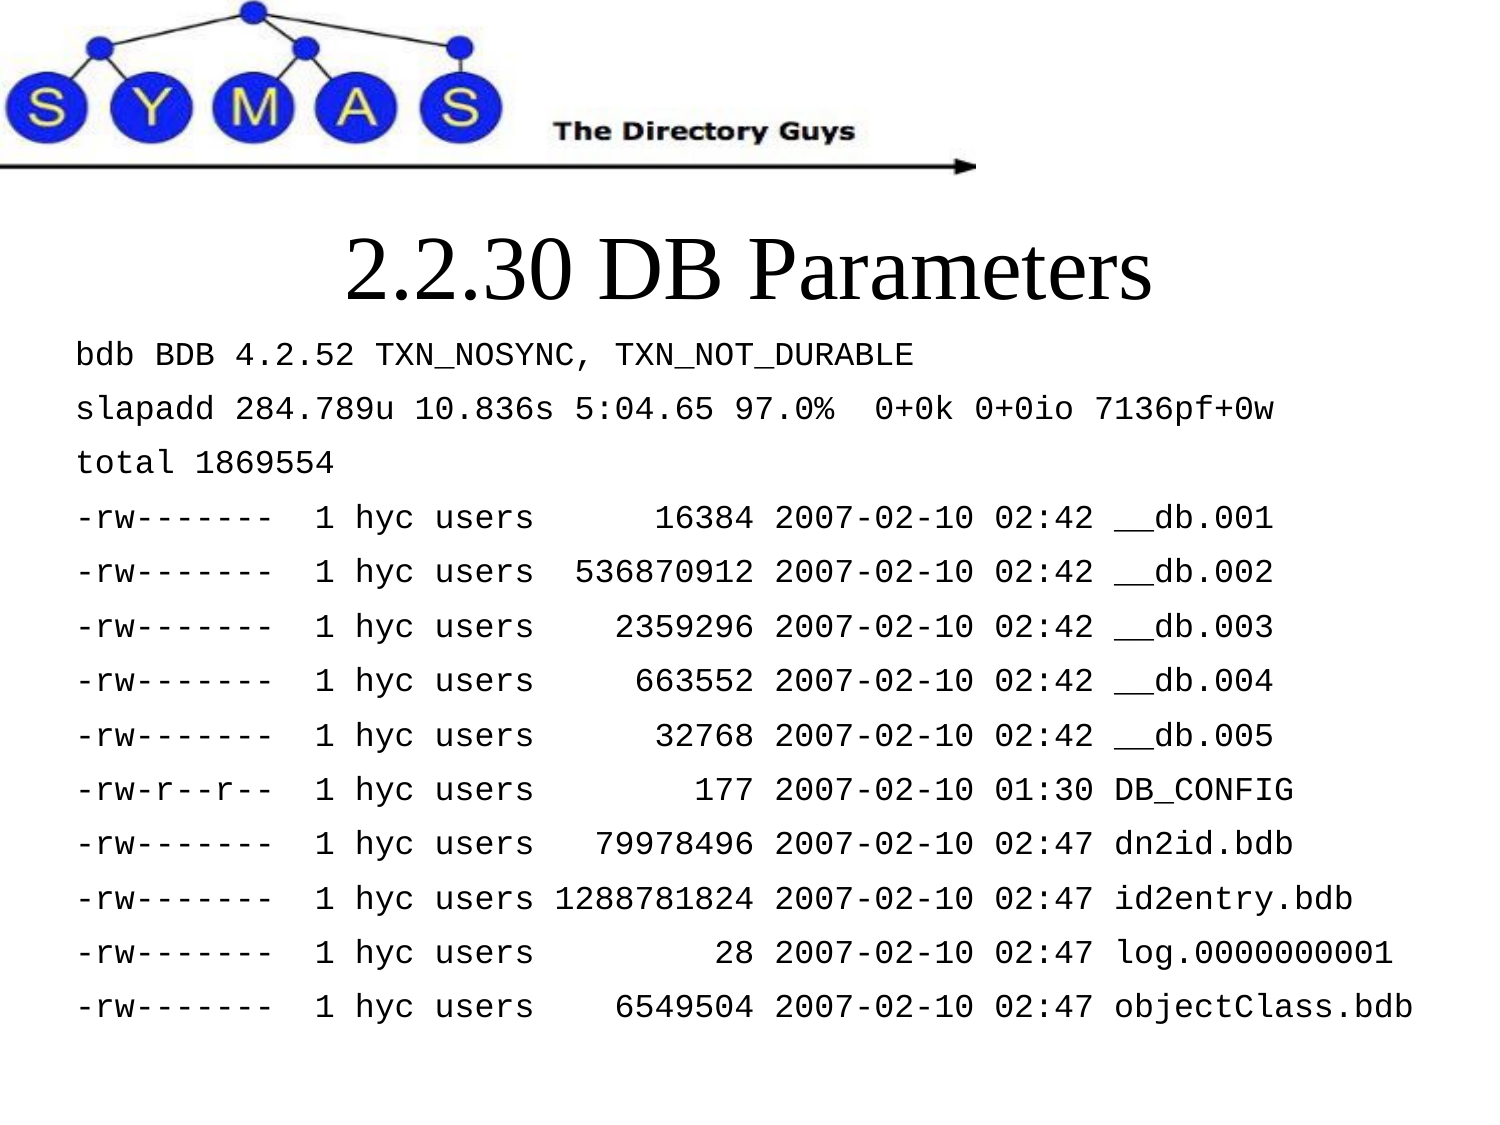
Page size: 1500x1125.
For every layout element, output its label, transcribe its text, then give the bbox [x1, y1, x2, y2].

picture [0, 0, 976, 188]
list bdb BDB 4.2.52 TXN_NOSYNC, TXN_NOT_DURABLE slapadd 284.789u 10.836s 5:04.65 97.0% 0+0k 0+0io 7136pf+0w total 1869554 -rw------- 1 hyc users 16384 2007-02-10 02:42 __db.001 -rw------- 1 hyc users 536870912 2007-02-10 02:42 __db.002 -rw------- 1 hyc users 2359296 2007-02-10 02:42 __db.003 -rw------- 1 hyc users 663552 2007-02-10 02:42 __db.004 -rw------- 1 hyc users 32768 2007-02-10 02:42 __db.005 -rw-r--r-- 1 hyc users 177 2007-02-10 01:30 DB_CONFIG -rw------- 1 hyc users 79978496 2007-02-10 02:47 dn2id.bdb -rw------- 1 hyc users 1288781824 2007-02-10 02:47 id2entry.bdb -rw------- 1 hyc users 28 2007-02-10 02:47 log.0000000001 -rw------- 1 hyc users 6549504 2007-02-10 02:47 objectClass.bdb [75, 337, 1426, 1013]
title 2.2.30 DB Parameters [112, 187, 1388, 337]
